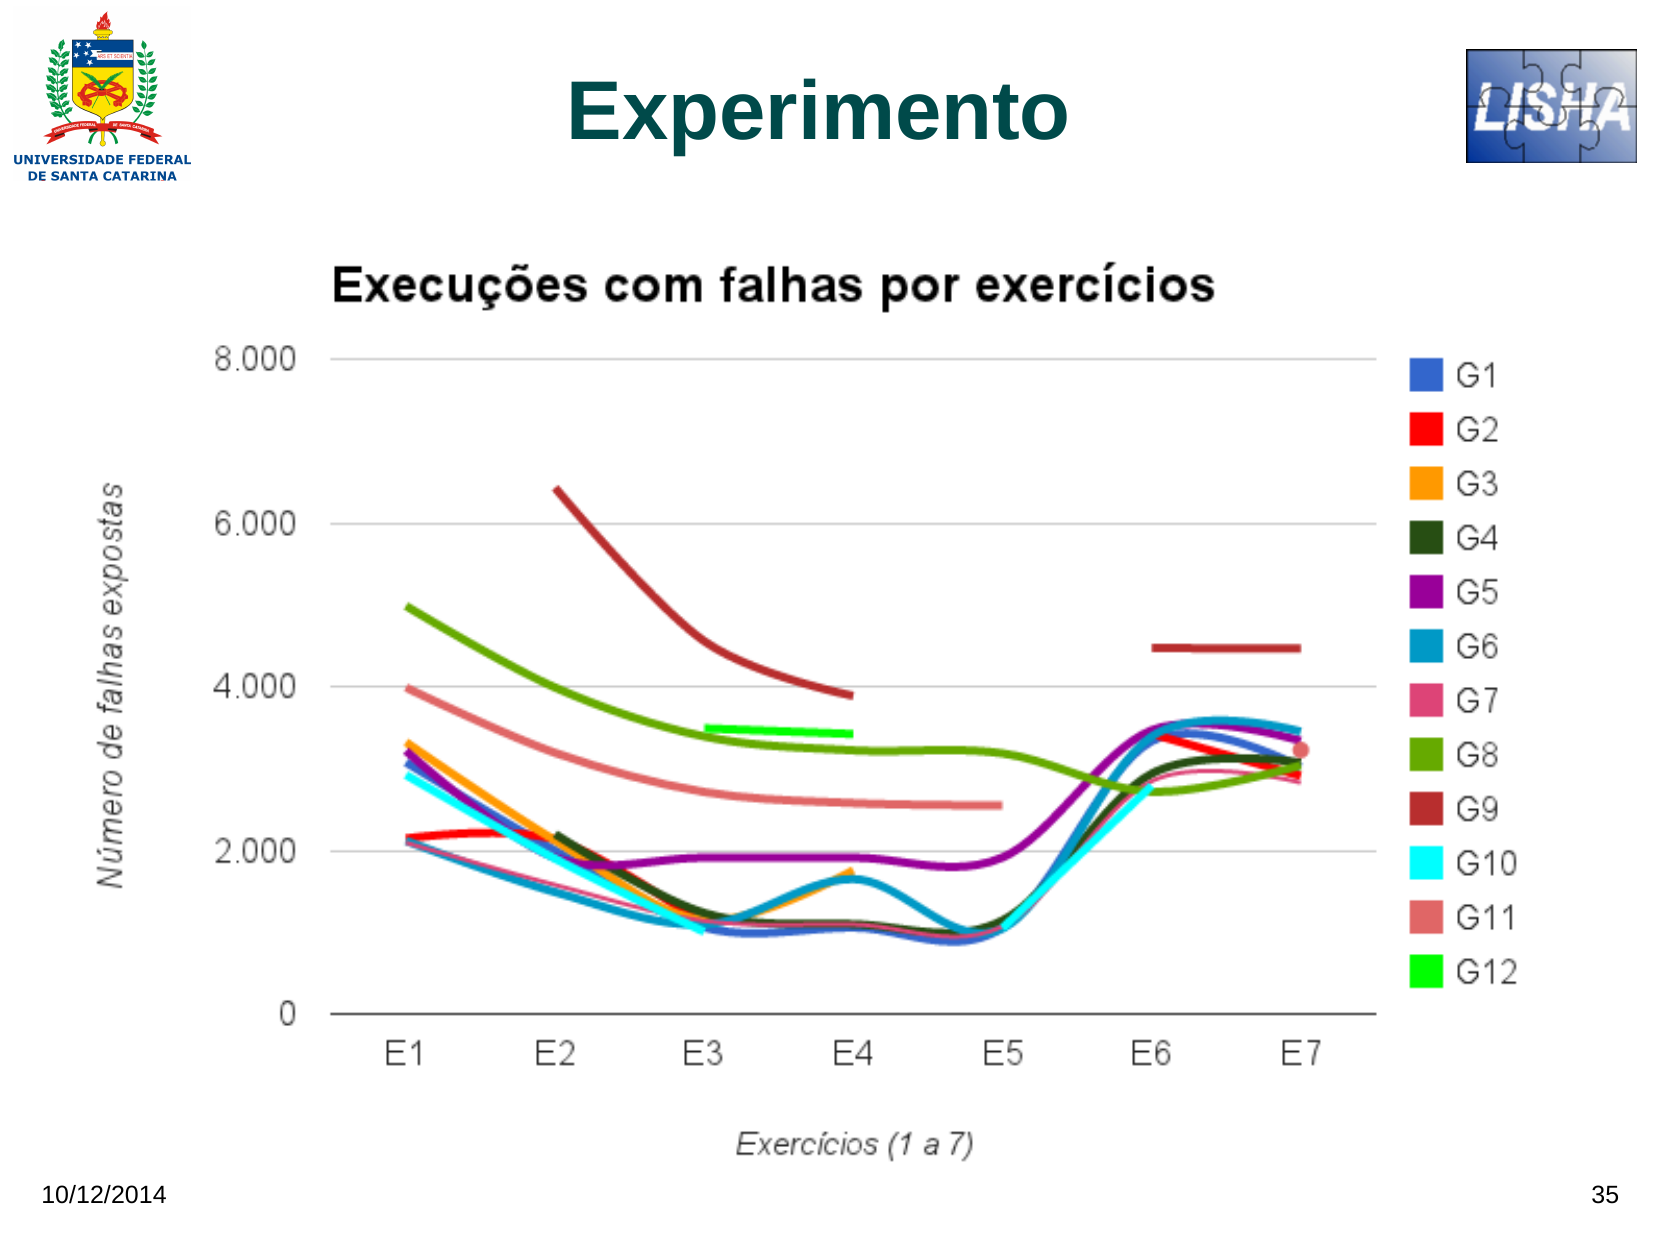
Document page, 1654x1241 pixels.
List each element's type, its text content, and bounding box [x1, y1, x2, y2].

picture [1466, 49, 1637, 163]
title Experimento [212, 61, 1426, 174]
picture [13, 6, 191, 181]
picture [85, 246, 1527, 1172]
